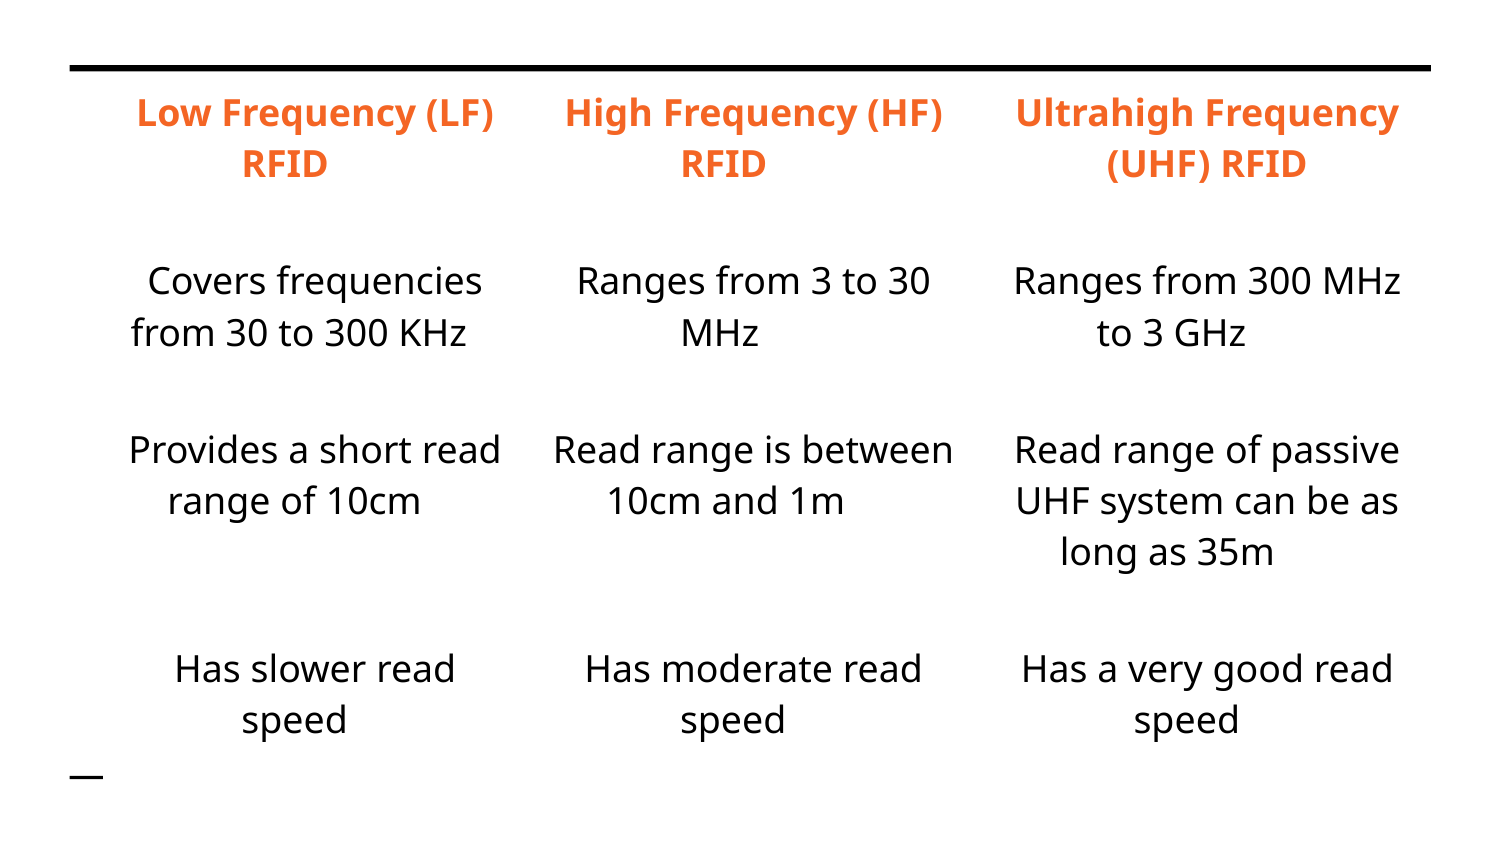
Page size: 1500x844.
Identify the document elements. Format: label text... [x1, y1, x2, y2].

table_cell Ranges from 3 to 30 MHz [528, 250, 980, 415]
table_cell Has a very good read speed [981, 636, 1433, 802]
table_cell Has slower read speed [104, 636, 526, 802]
table_header High Frequency (HF) RFID [528, 80, 980, 245]
table_cell Has moderate read speed [528, 636, 980, 802]
table_cell Read range is between 10cm and 1m [528, 417, 980, 634]
table_cell Read range of passive UHF system can be as long as 35m [981, 417, 1433, 634]
table_header Low Frequency (LF) RFID [104, 80, 526, 245]
table_cell Ranges from 300 MHz to 3 GHz [981, 250, 1433, 415]
table_cell Covers frequencies from 30 to 300 KHz [104, 250, 526, 415]
table_cell Provides a short read range of 10cm [104, 417, 526, 634]
table_header Ultrahigh Frequency (UHF) RFID [981, 80, 1433, 245]
